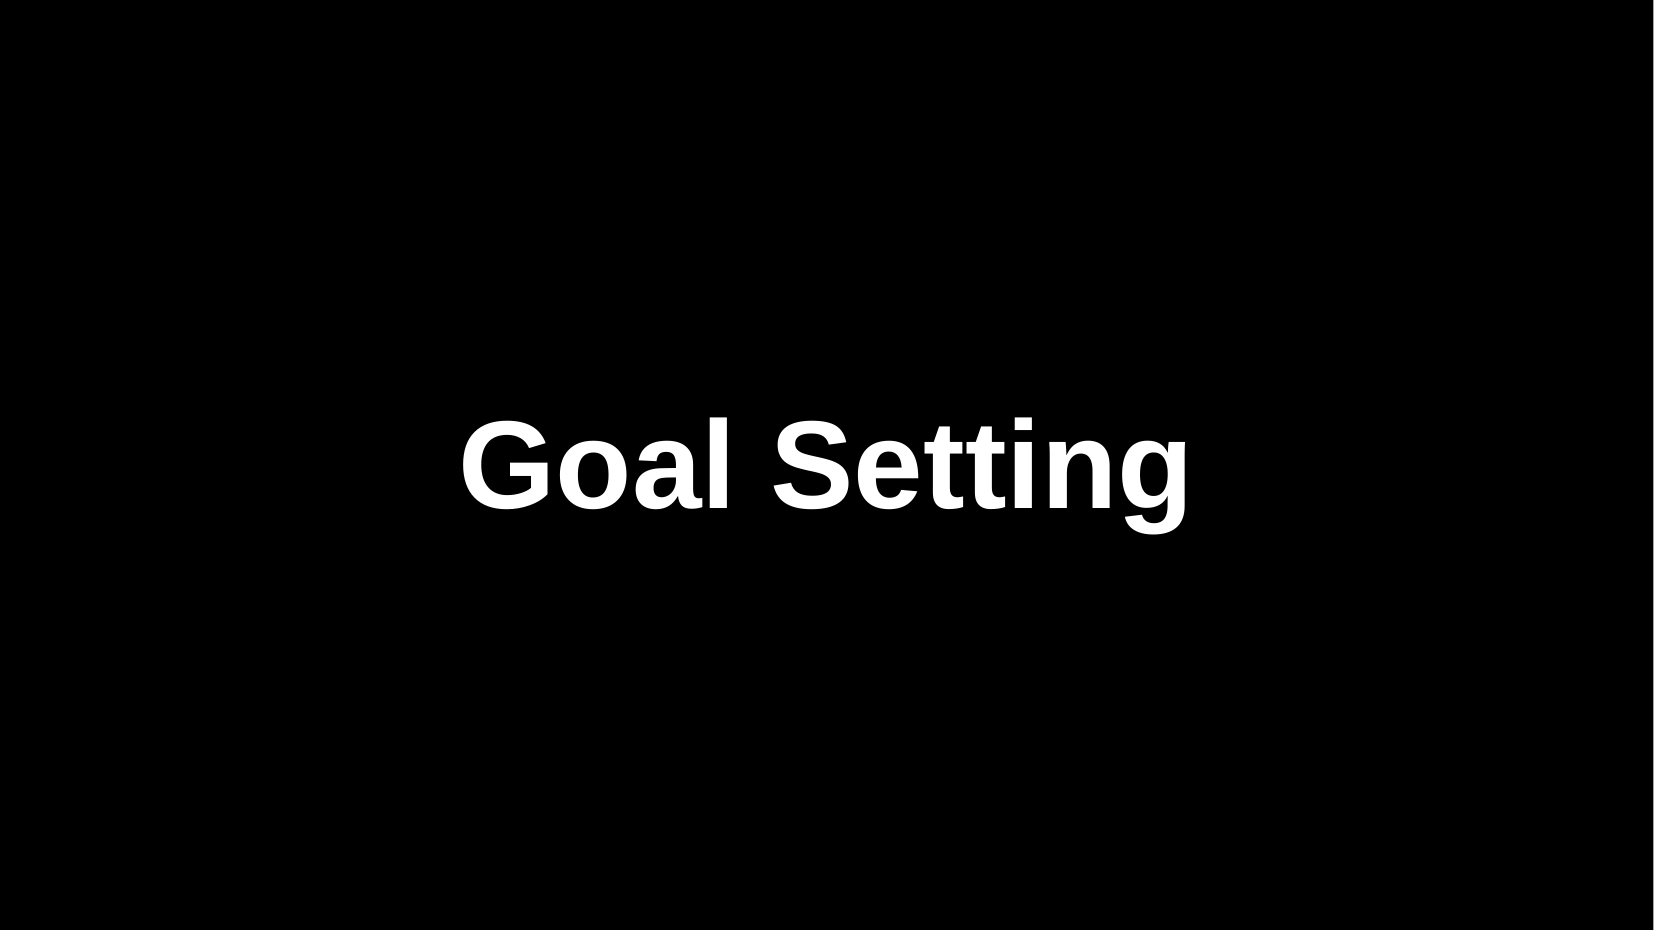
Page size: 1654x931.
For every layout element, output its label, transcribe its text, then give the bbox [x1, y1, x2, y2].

subtitle Goal Setting [82, 105, 1571, 826]
